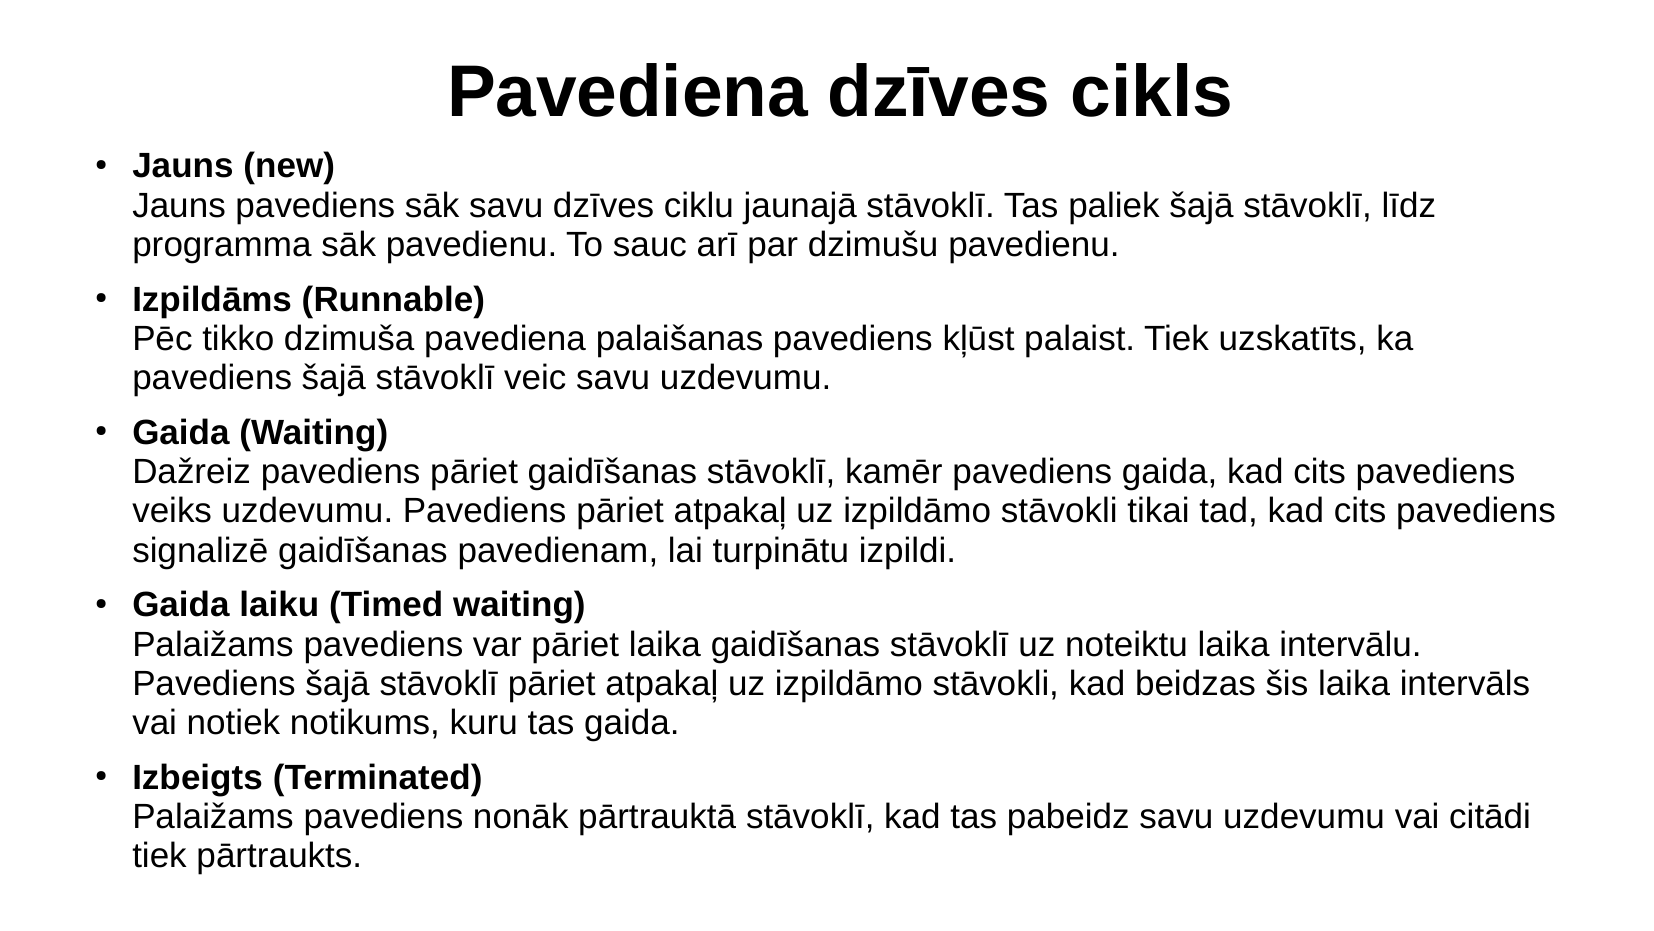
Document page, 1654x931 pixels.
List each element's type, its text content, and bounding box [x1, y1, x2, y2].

list Jauns (new) Jauns pavediens sāk savu dzīves ciklu jaunajā stāvoklī. Tas paliek šajā stāvoklī, līdz programma sāk pavedienu. To sauc arī par dzimušu pavedienu. Izpildāms (Runnable) Pēc tikko dzimuša pavediena palaišanas pavediens kļūst palaist. Tiek uzskatīts, ka pavediens šajā stāvoklī veic savu uzdevumu. Gaida (Waiting) Dažreiz pavediens pāriet gaidīšanas stāvoklī, kamēr pavediens gaida, kad cits pavediens veiks uzdevumu. Pavediens pāriet atpakaļ uz izpildāmo stāvokli tikai tad, kad cits pavediens signalizē gaidīšanas pavedienam, lai turpinātu izpildi. Gaida laiku (Timed waiting) Palaižams pavediens var pāriet laika gaidīšanas stāvoklī uz noteiktu laika intervālu. Pavediens šajā stāvoklī pāriet atpakaļ uz izpildāmo stāvokli, kad beidzas šis laika intervāls vai notiek notikums, kuru tas gaida. Izbeigts (Terminated) Palaižams pavediens nonāk pārtrauktā stāvoklī, kad tas pabeidz savu uzdevumu vai citādi tiek pārtraukts. [82, 146, 1571, 877]
title Pavediena dzīves cikls [82, 37, 1571, 146]
